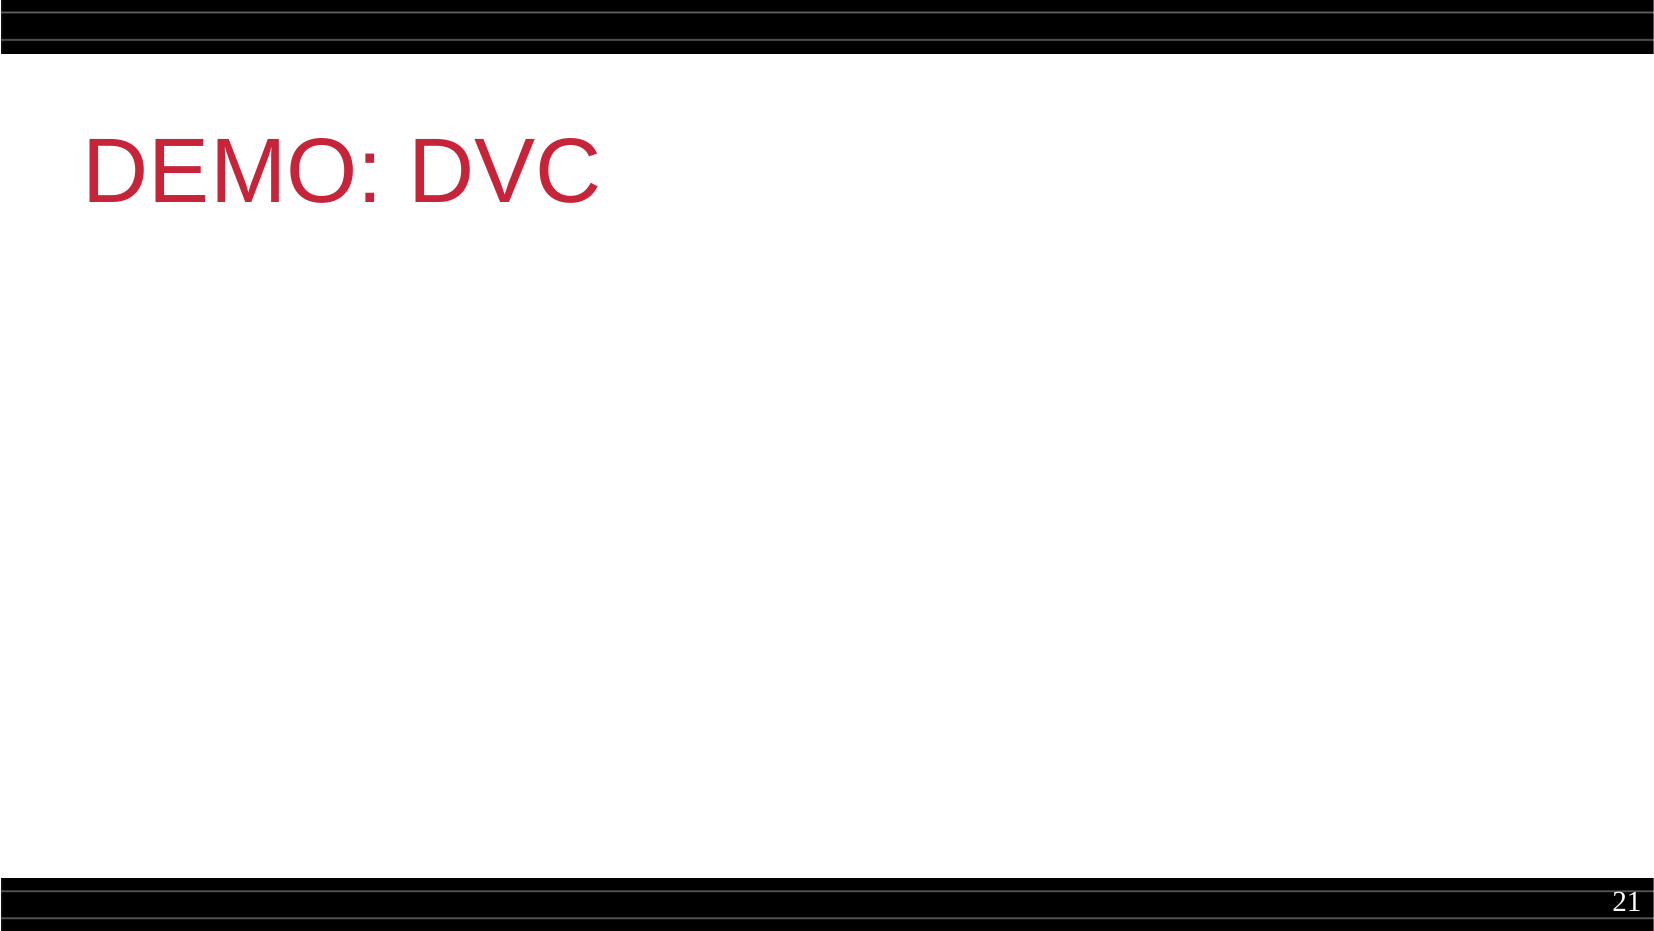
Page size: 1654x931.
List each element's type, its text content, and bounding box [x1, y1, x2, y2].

picture [1, 878, 1654, 931]
title DEMO: DVC [82, 92, 1571, 249]
picture [1, 0, 1654, 54]
